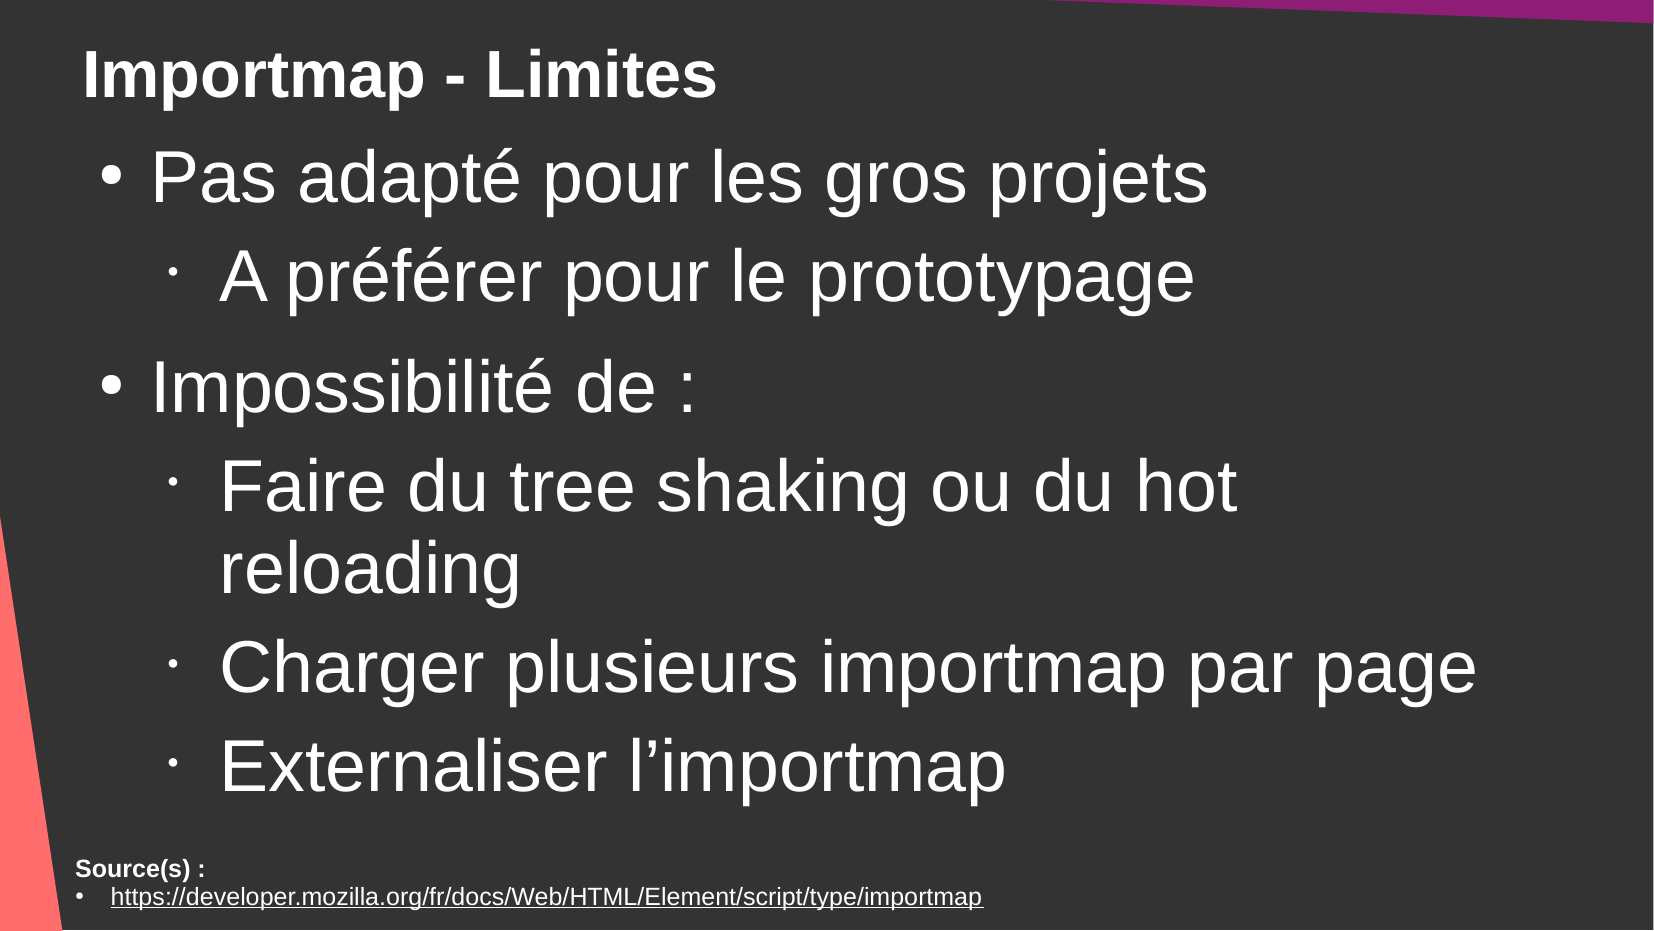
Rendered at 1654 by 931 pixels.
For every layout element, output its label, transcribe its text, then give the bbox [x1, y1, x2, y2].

list Pas adapté pour les gros projets A préférer pour le prototypage Impossibilité de : Faire du tree shaking ou du hot reloading Charger plusieurs importmap par page Externaliser l’importmap [80, 135, 1560, 816]
text_box [1042, 0, 1654, 24]
text_box [0, 516, 63, 931]
title Importmap - Limites [82, 37, 792, 115]
text_box Source(s) : https://developer.mozilla.org/fr/docs/Web/HTML/Element/script/type/importmap [60, 809, 1546, 919]
